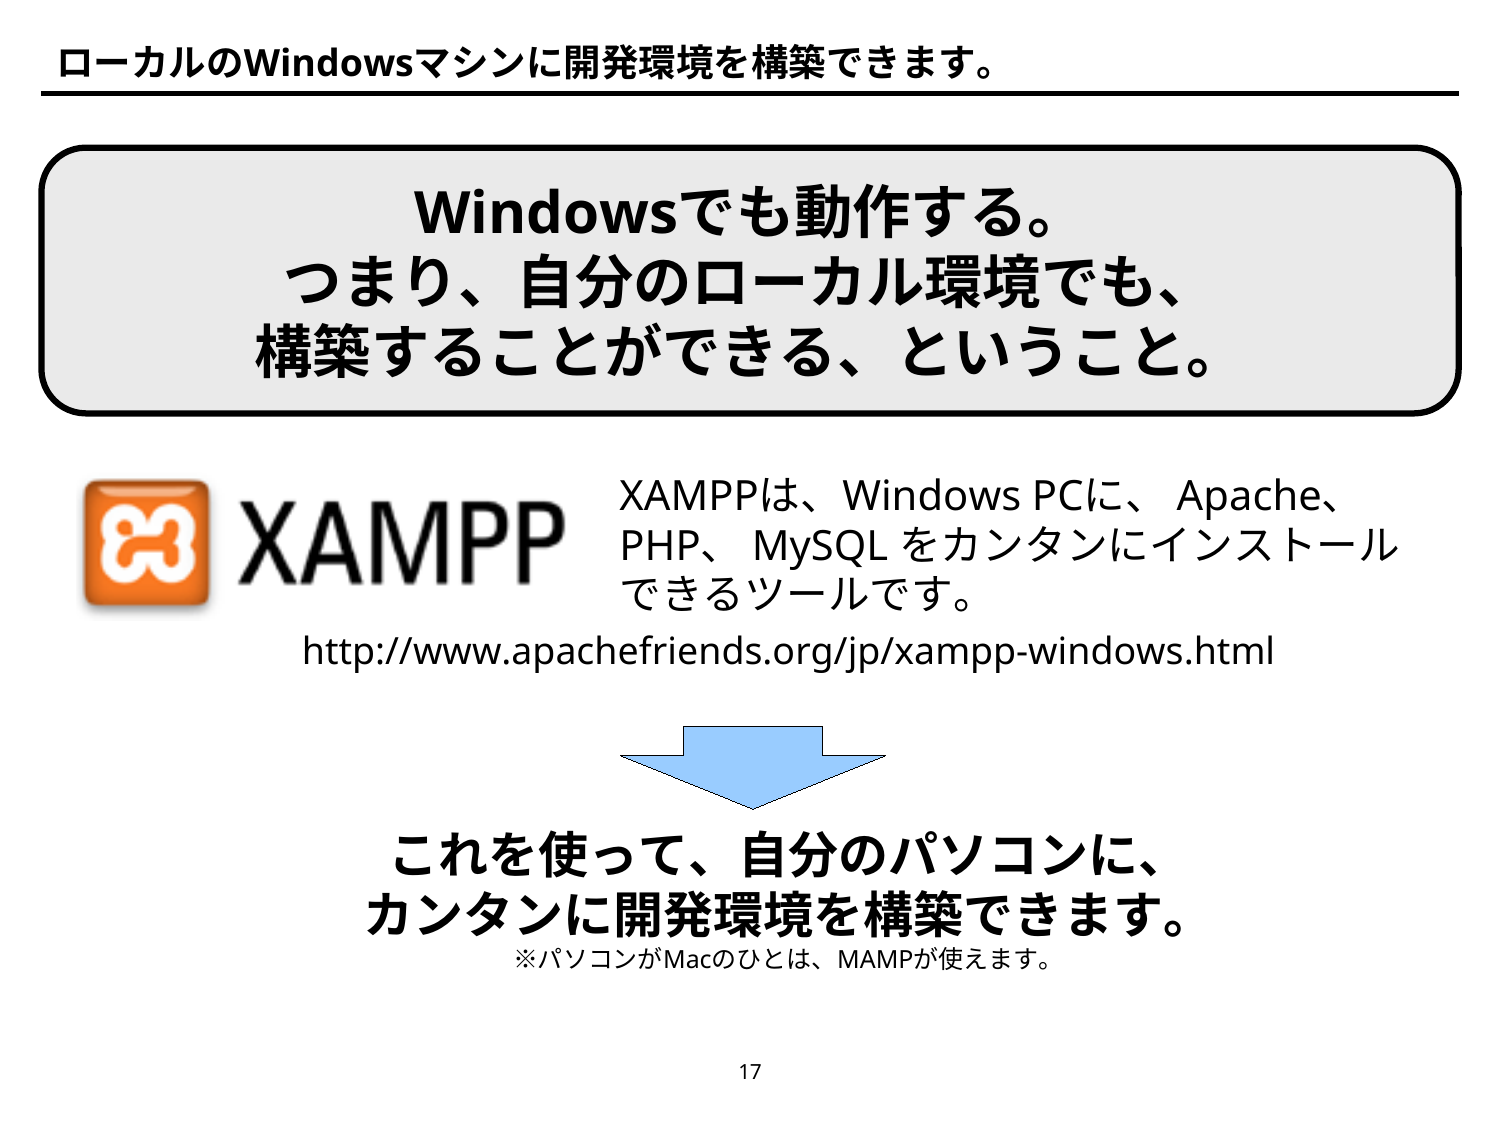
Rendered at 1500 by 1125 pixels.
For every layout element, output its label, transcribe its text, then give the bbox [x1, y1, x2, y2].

text_box Windowsでも動作する。 つまり、自分のローカル環境でも、 構築することができる、ということ。 [41, 147, 1459, 414]
text_box XAMPPは、Windows PCに、 Apache、 PHP、 MySQL をカンタンにインストールできるツールです。 [604, 460, 1418, 627]
text_box [620, 726, 886, 810]
title ローカルのWindowsマシンに開発環境を構築できます。 [41, 33, 1459, 87]
text_box これを使って、自分のパソコンに、 カンタンに開発環境を構築できます。 ※パソコンがMacのひとは、MAMPが使えます。 [348, 816, 1152, 981]
text_box http://www.apachefriends.org/jp/xampp-windows.html [349, 619, 1229, 680]
picture [76, 472, 578, 621]
